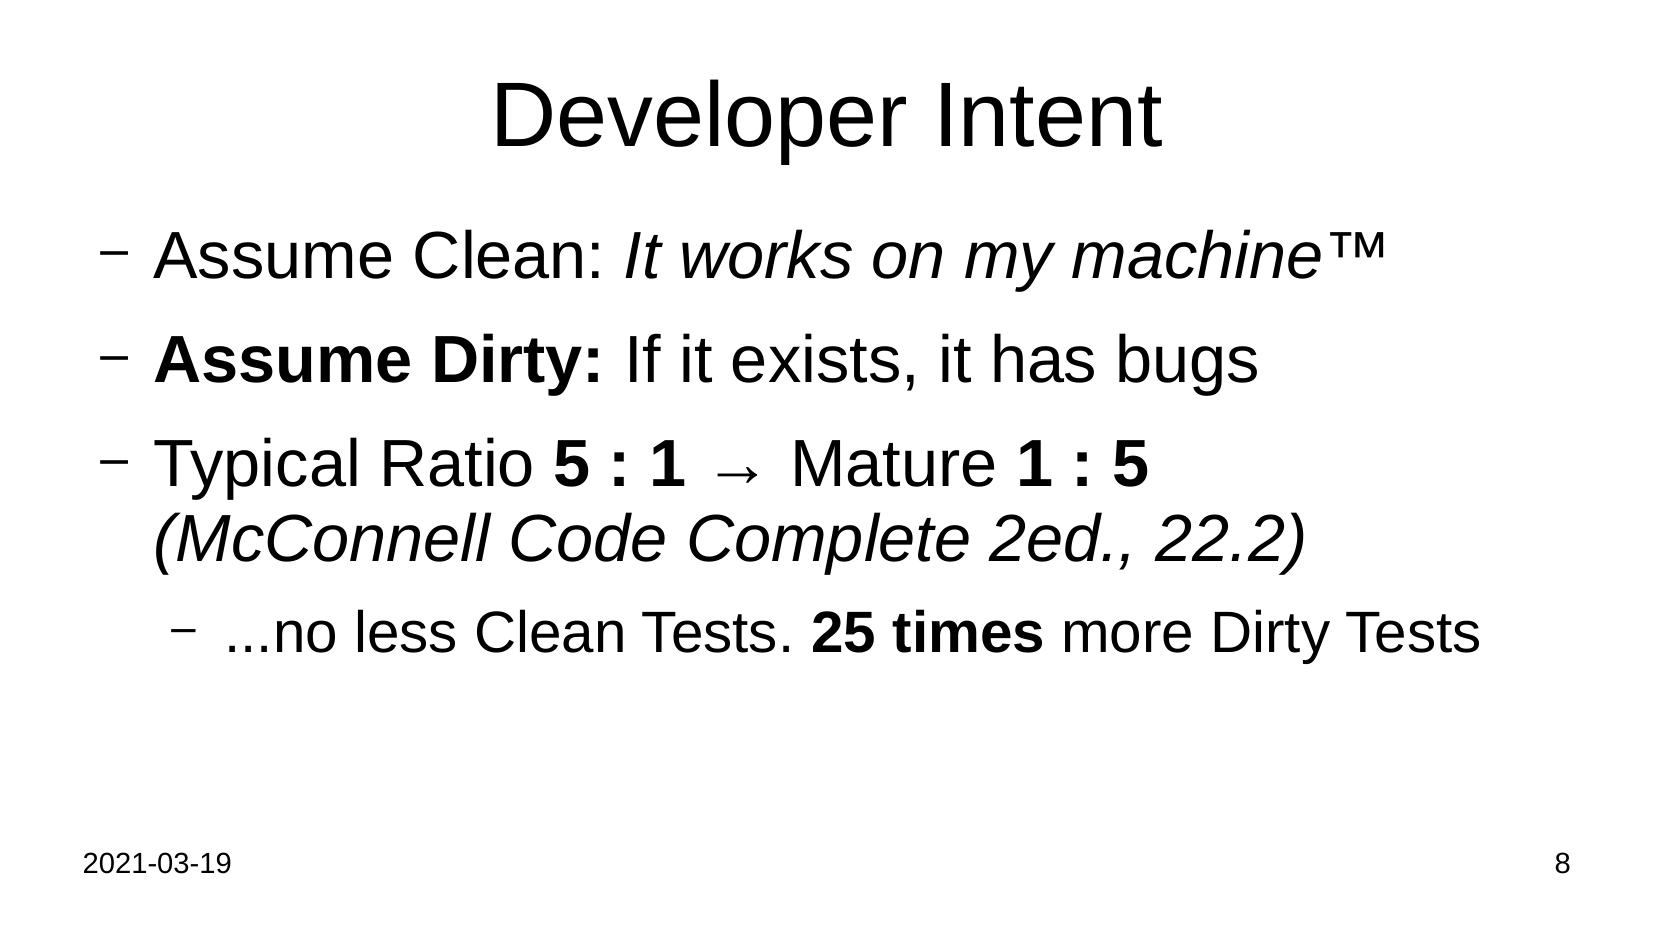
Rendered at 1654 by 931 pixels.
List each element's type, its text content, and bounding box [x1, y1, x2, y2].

list Assume Clean: It works on my machine™ Assume Dirty: If it exists, it has bugs Typical Ratio 5 : 1 → Mature 1 : 5 (McConnell Code Complete 2ed., 22.2) ...no less Clean Tests. 25 times more Dirty Tests [82, 217, 1571, 758]
title Developer Intent [82, 37, 1571, 193]
